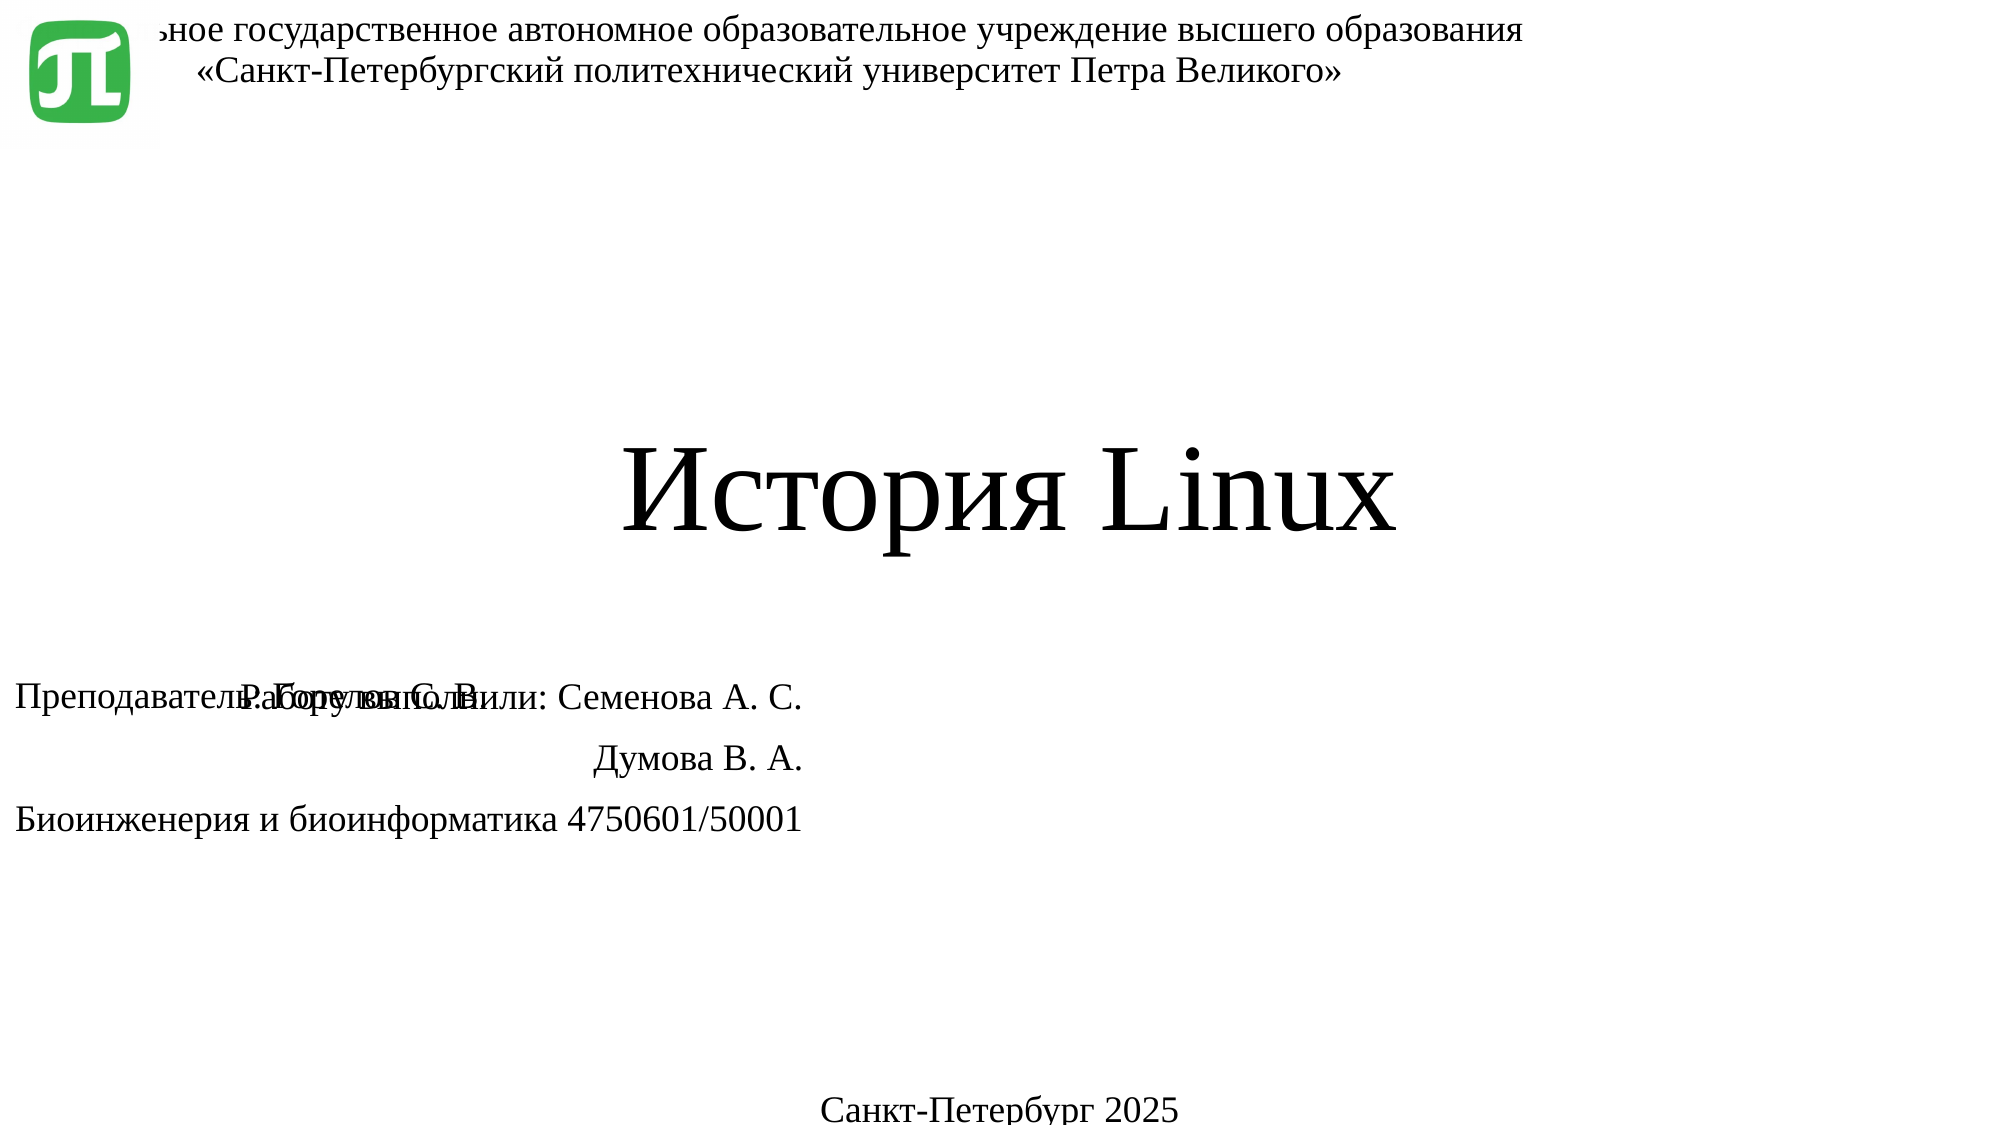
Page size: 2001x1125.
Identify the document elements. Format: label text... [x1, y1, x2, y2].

text_box Федеральное государственное автономное образовательное учреждение высшего образования «Санкт-Петербургский политехнический университет Петра Великого» [0, 0, 2000, 236]
picture [0, 0, 160, 149]
title История Linux [259, 236, 1760, 565]
subtitle Работу выполнили: Семенова А. С. Думова В. А. Биоинженерия и биоинформатика 4750601/50001 [0, 669, 1979, 928]
text_box Преподаватель: Горелов С. В. [0, 667, 680, 845]
text_box Санкт-Петербург 2025 [0, 928, 2000, 1125]
